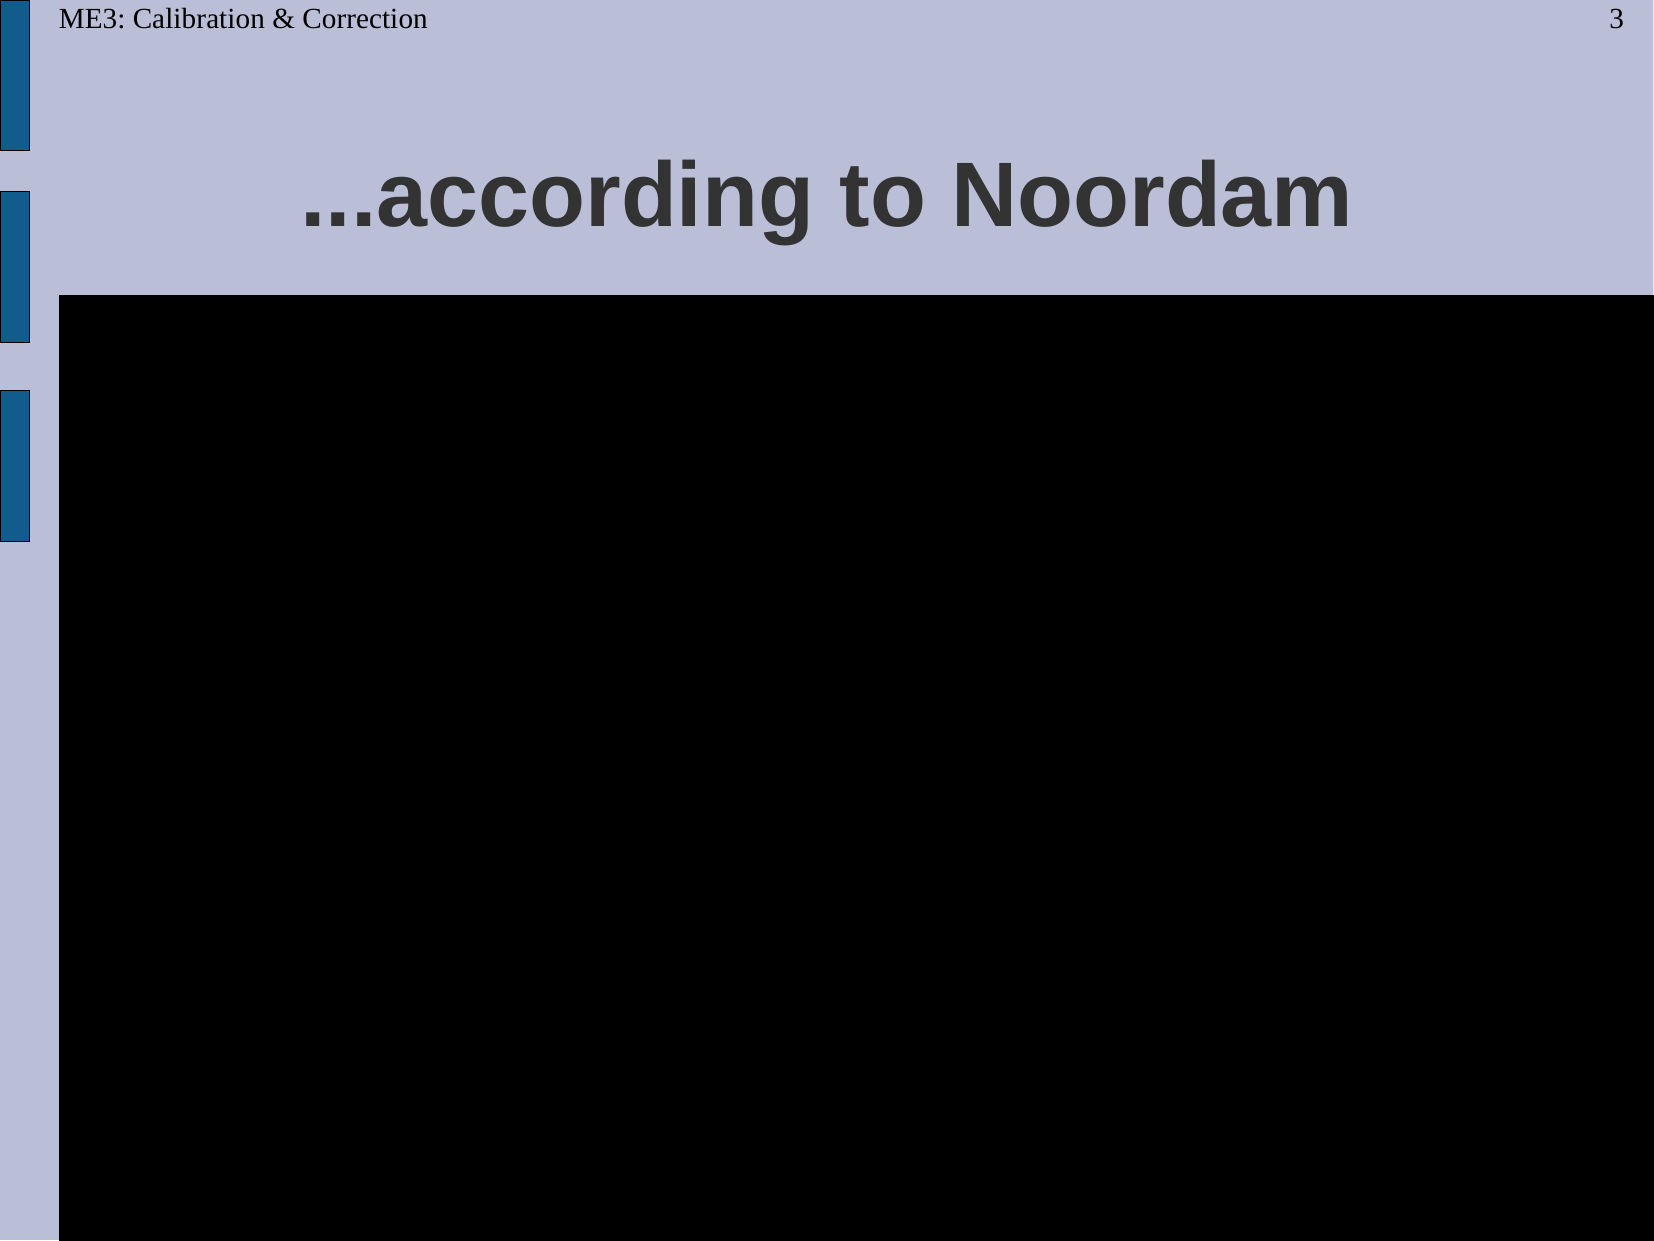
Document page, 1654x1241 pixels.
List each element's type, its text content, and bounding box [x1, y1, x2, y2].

title ...according to Noordam [121, 98, 1534, 291]
text_box [59, 295, 1654, 1241]
